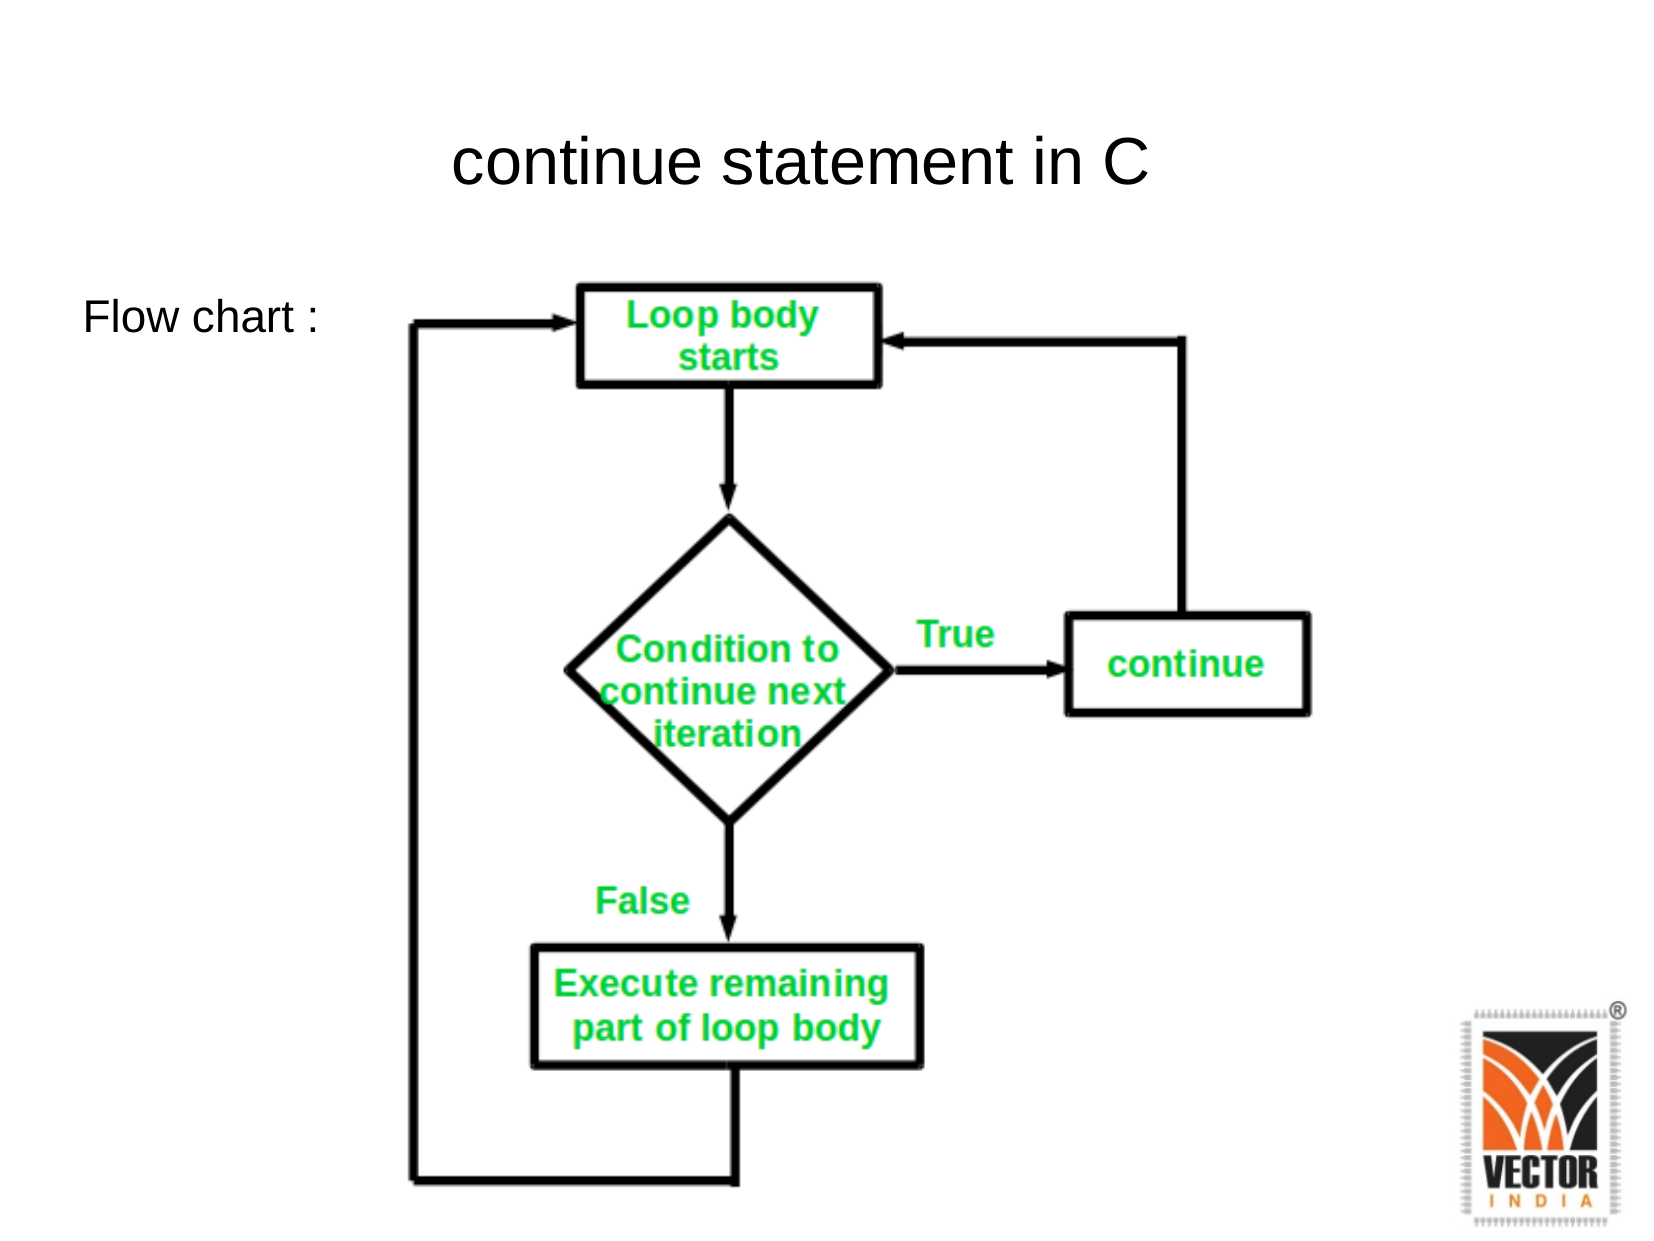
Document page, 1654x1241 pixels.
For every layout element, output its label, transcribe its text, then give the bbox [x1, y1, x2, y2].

picture [1432, 996, 1654, 1237]
picture [390, 269, 1321, 1201]
subtitle Flow chart : [82, 45, 1571, 1241]
